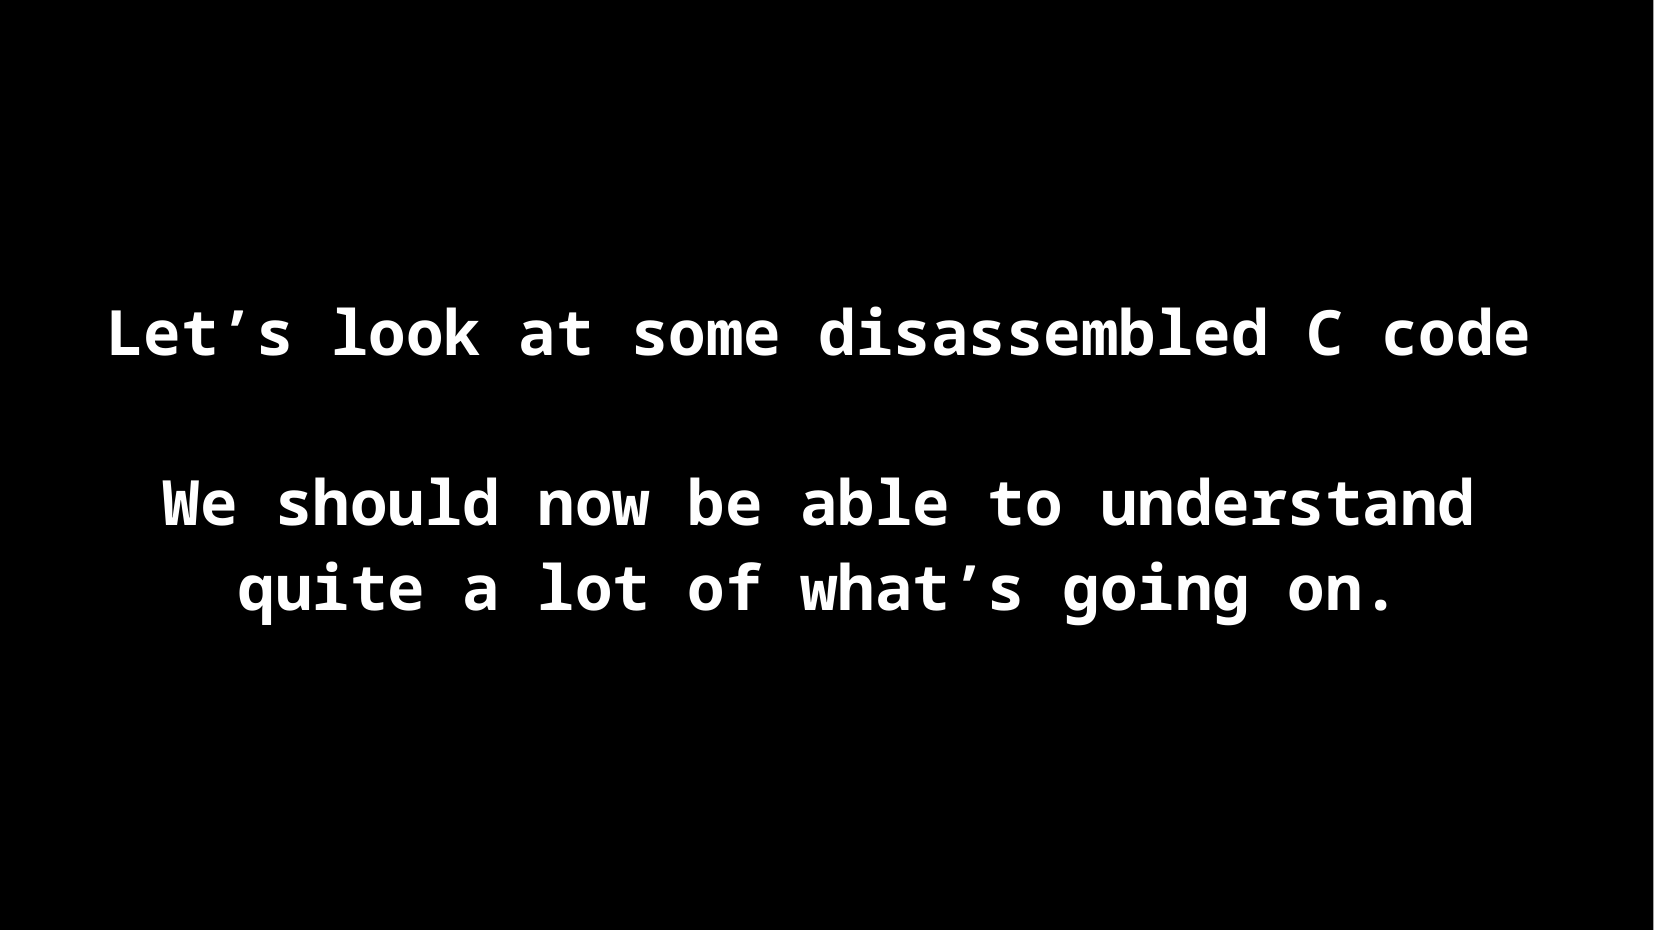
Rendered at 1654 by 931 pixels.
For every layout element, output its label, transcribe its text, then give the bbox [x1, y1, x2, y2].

title Let’s look at some disassembled C code We should now be able to understand quite a lot of what’s going on. [75, 302, 1564, 617]
